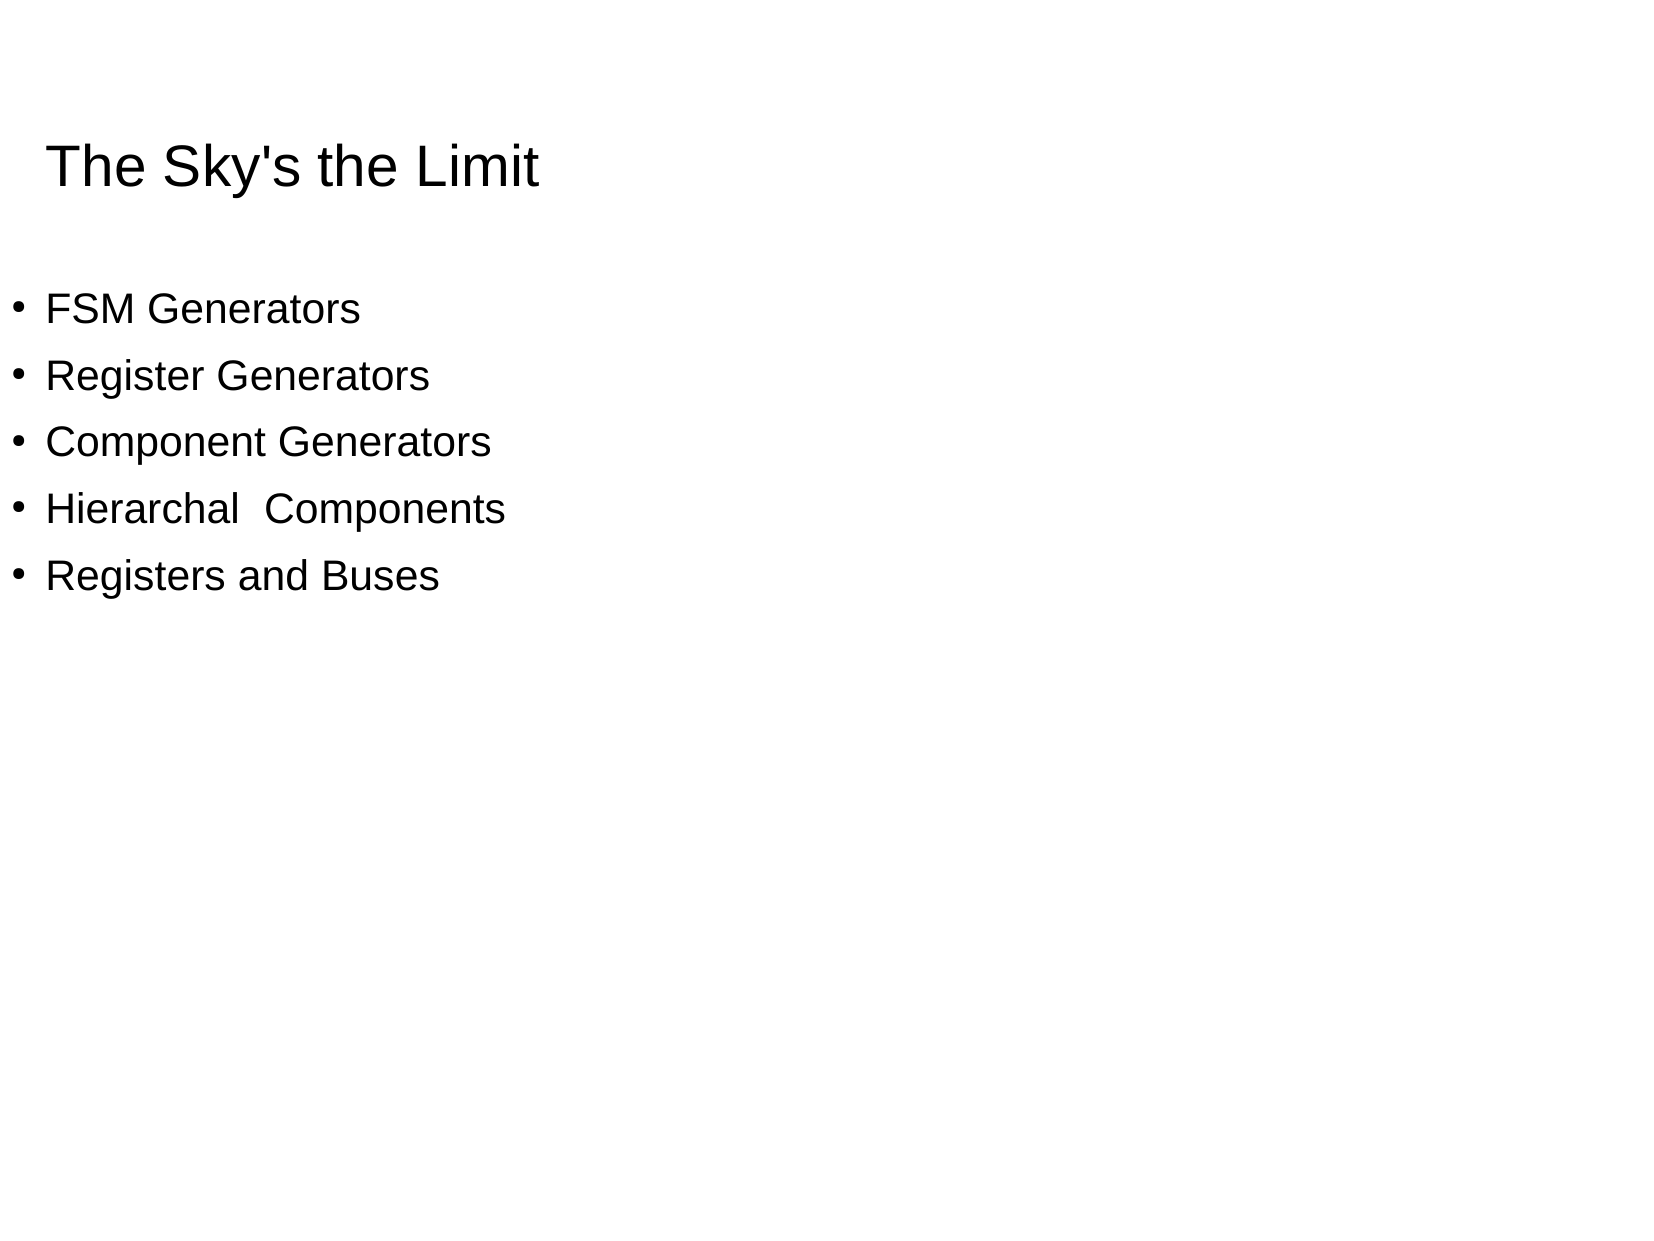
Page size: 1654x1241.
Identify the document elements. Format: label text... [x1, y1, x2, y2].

list The Sky's the Limit FSM Generators Register Generators Component Generators Hierarchal Components Registers and Buses [0, 0, 1651, 1241]
